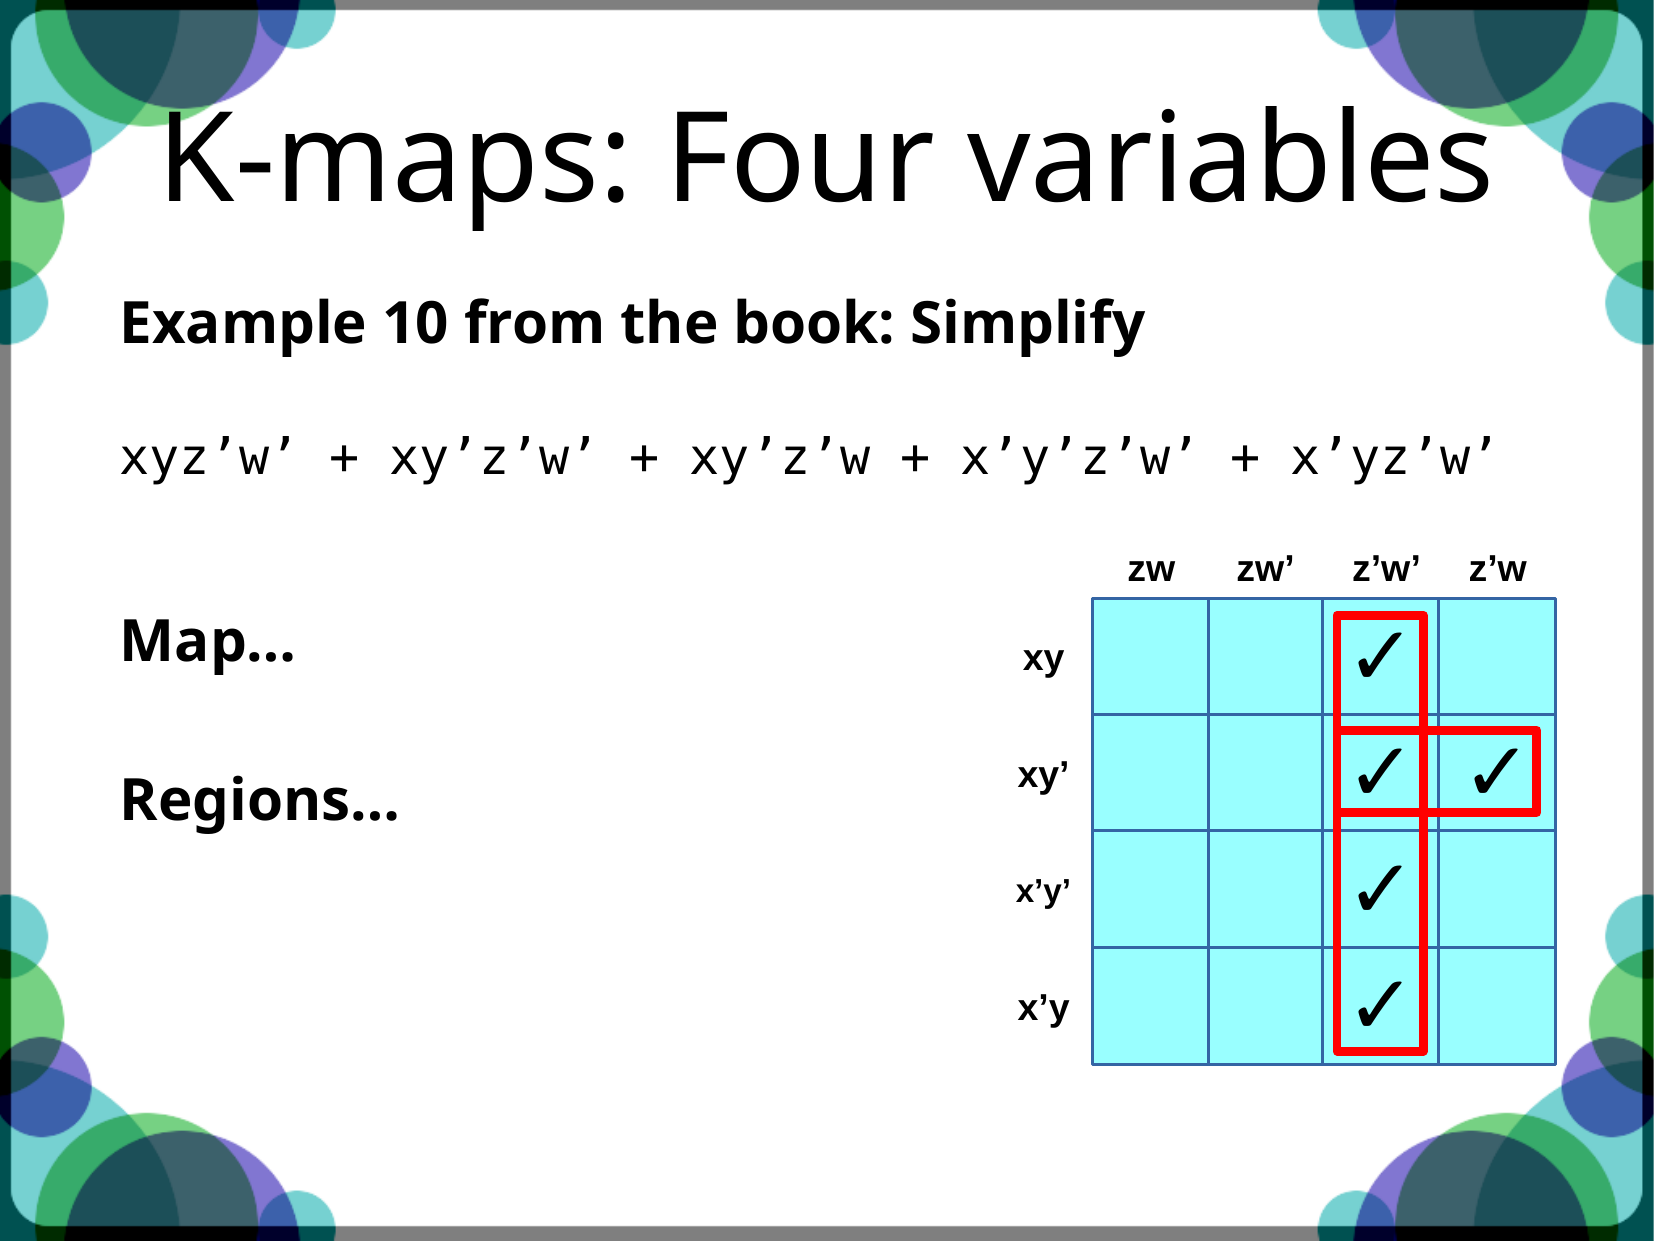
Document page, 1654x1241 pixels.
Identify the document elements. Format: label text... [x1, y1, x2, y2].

text_box xy [998, 599, 1089, 715]
text_box ✓ [1341, 830, 1419, 947]
text_box ✓ [1438, 735, 1532, 808]
text_box ✓ [1322, 947, 1438, 1065]
text_box zw [1090, 539, 1206, 597]
text_box x’y’ [998, 832, 1089, 948]
text_box ✓ [1322, 714, 1333, 830]
text_box ✓ [1428, 817, 1438, 830]
text_box [1438, 830, 1556, 1065]
text_box xy’ [998, 715, 1089, 832]
text_box Example 10 from the book: Simplify xyz’w’ + xy’z’w’ + xy’z’w + x’y’z’w’ + x’yz’w’ [119, 281, 1573, 535]
text_box ✓ [1322, 598, 1438, 714]
text_box Map… Regions… [119, 599, 908, 1060]
text_box [1092, 598, 1322, 1065]
text_box ✓ [1322, 830, 1333, 947]
text_box ✓ [1341, 735, 1419, 808]
text_box ✓ [1428, 714, 1438, 726]
text_box x’y [998, 948, 1089, 1066]
text_box ✓ [1428, 735, 1438, 808]
picture [0, 0, 1654, 1241]
text_box ✓ [1341, 817, 1419, 830]
text_box ✓ [1341, 714, 1419, 726]
text_box zw’ [1206, 539, 1325, 597]
text_box ✓ [1428, 830, 1438, 947]
text_box [1438, 598, 1556, 714]
text_box ✓ [1341, 947, 1419, 1047]
text_box ✓ [1341, 620, 1419, 714]
text_box ✓ [1438, 714, 1556, 830]
text_box z’w [1438, 539, 1557, 597]
text_box z’w’ [1327, 539, 1438, 597]
title K-maps: Four variables [82, 49, 1571, 257]
